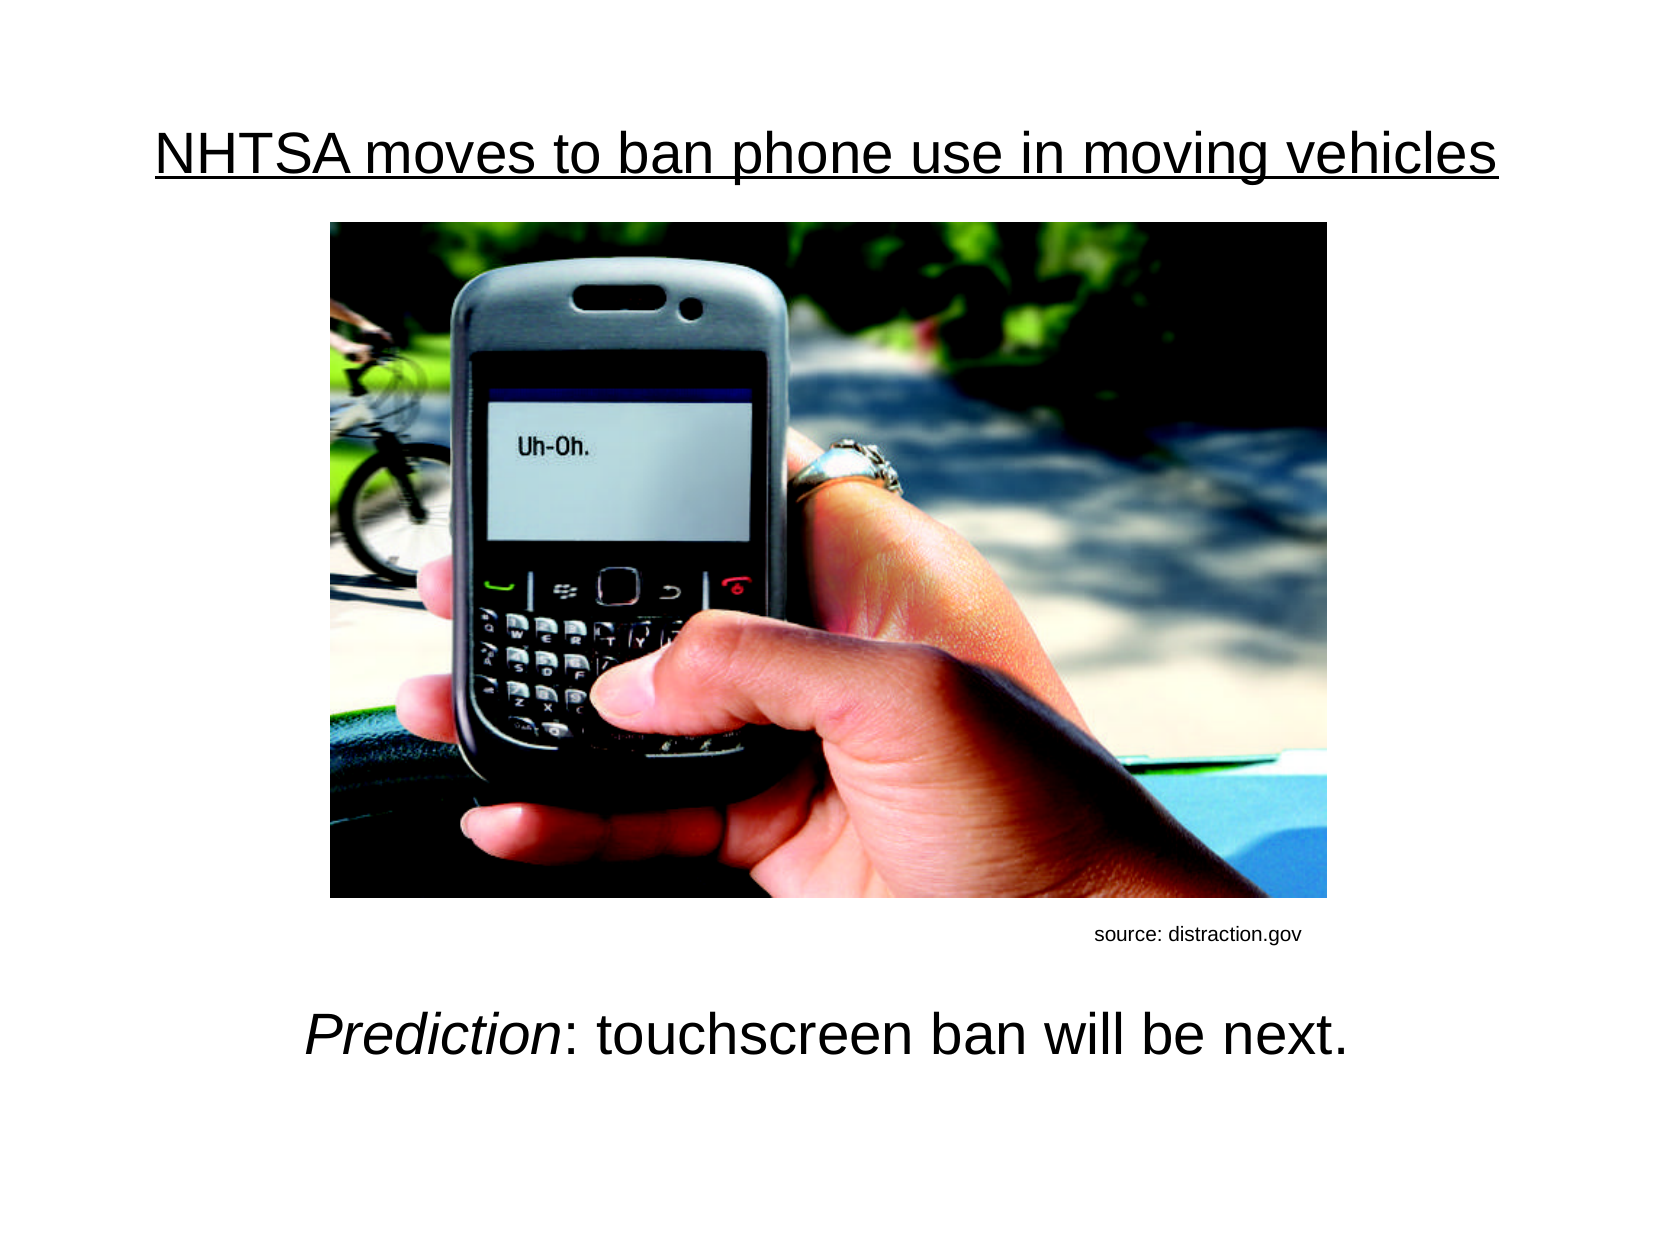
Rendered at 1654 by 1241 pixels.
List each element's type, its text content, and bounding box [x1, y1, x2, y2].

text_box source: distraction.gov [1075, 910, 1322, 958]
text_box Prediction: touchscreen ban will be next. [284, 990, 1369, 1079]
title NHTSA moves to ban phone use in moving vehicles [82, 49, 1571, 257]
picture [330, 222, 1327, 898]
